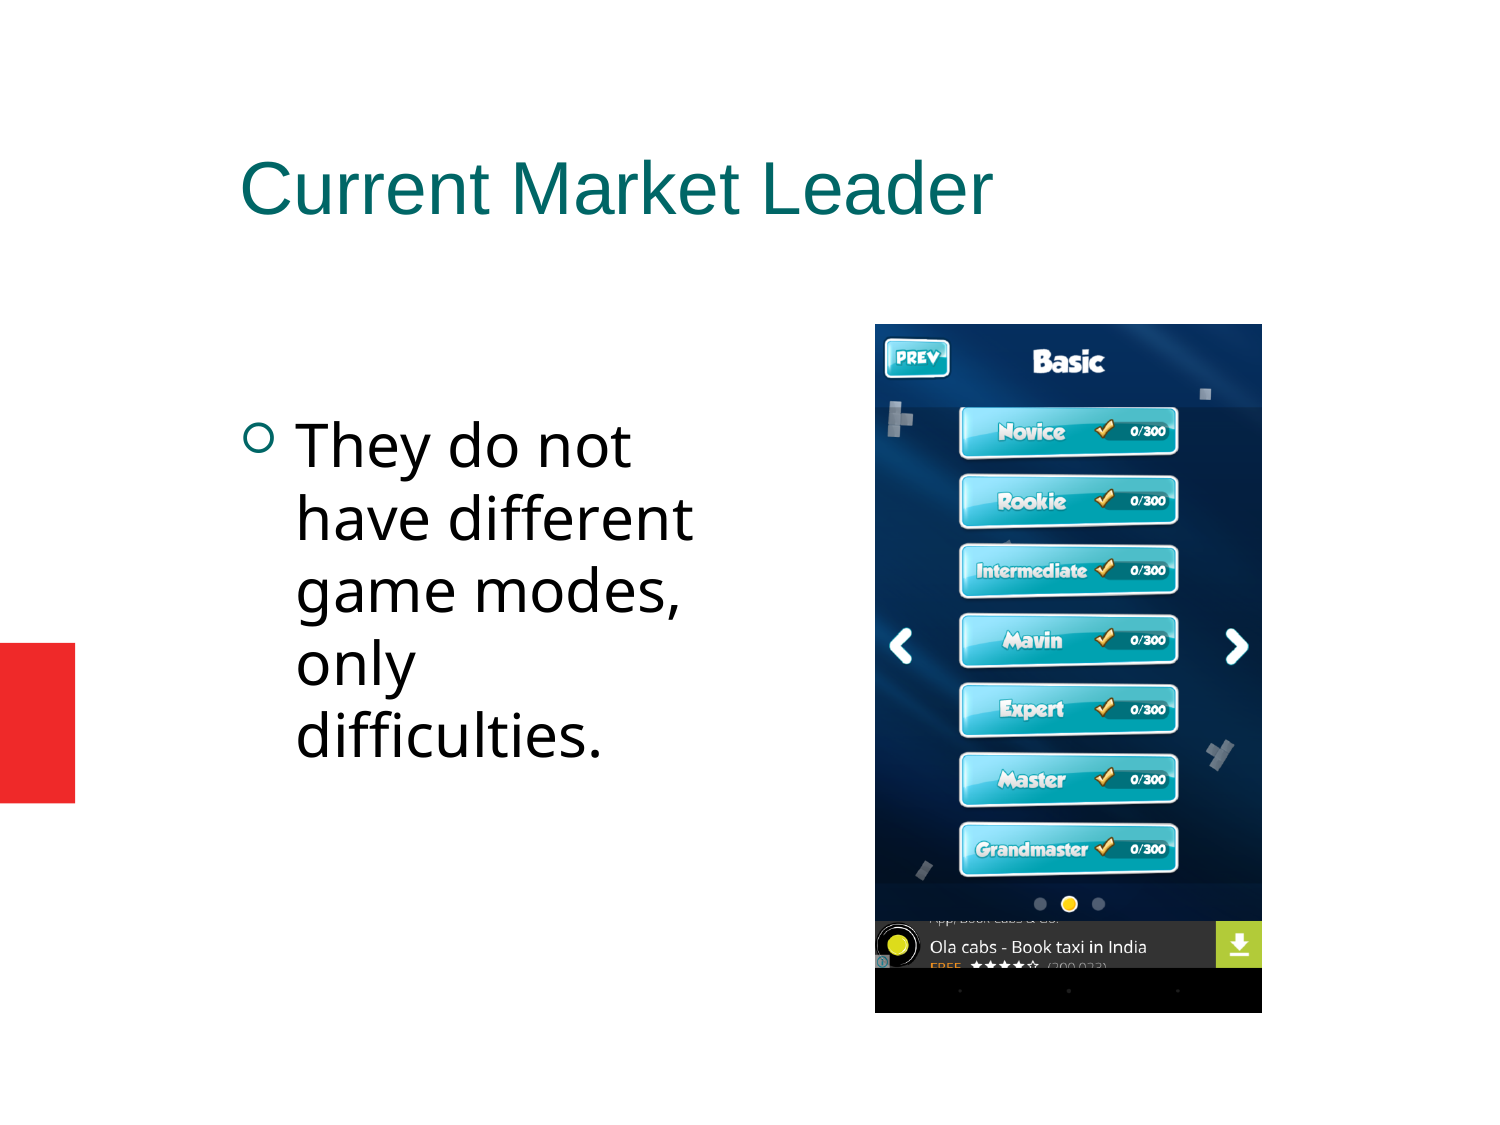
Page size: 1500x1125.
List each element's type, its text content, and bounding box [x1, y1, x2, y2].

text_box Current Market Leader [224, 49, 1425, 237]
text_box They do not have different game modes, only difficulties. [224, 399, 751, 1076]
picture [875, 324, 1262, 1013]
